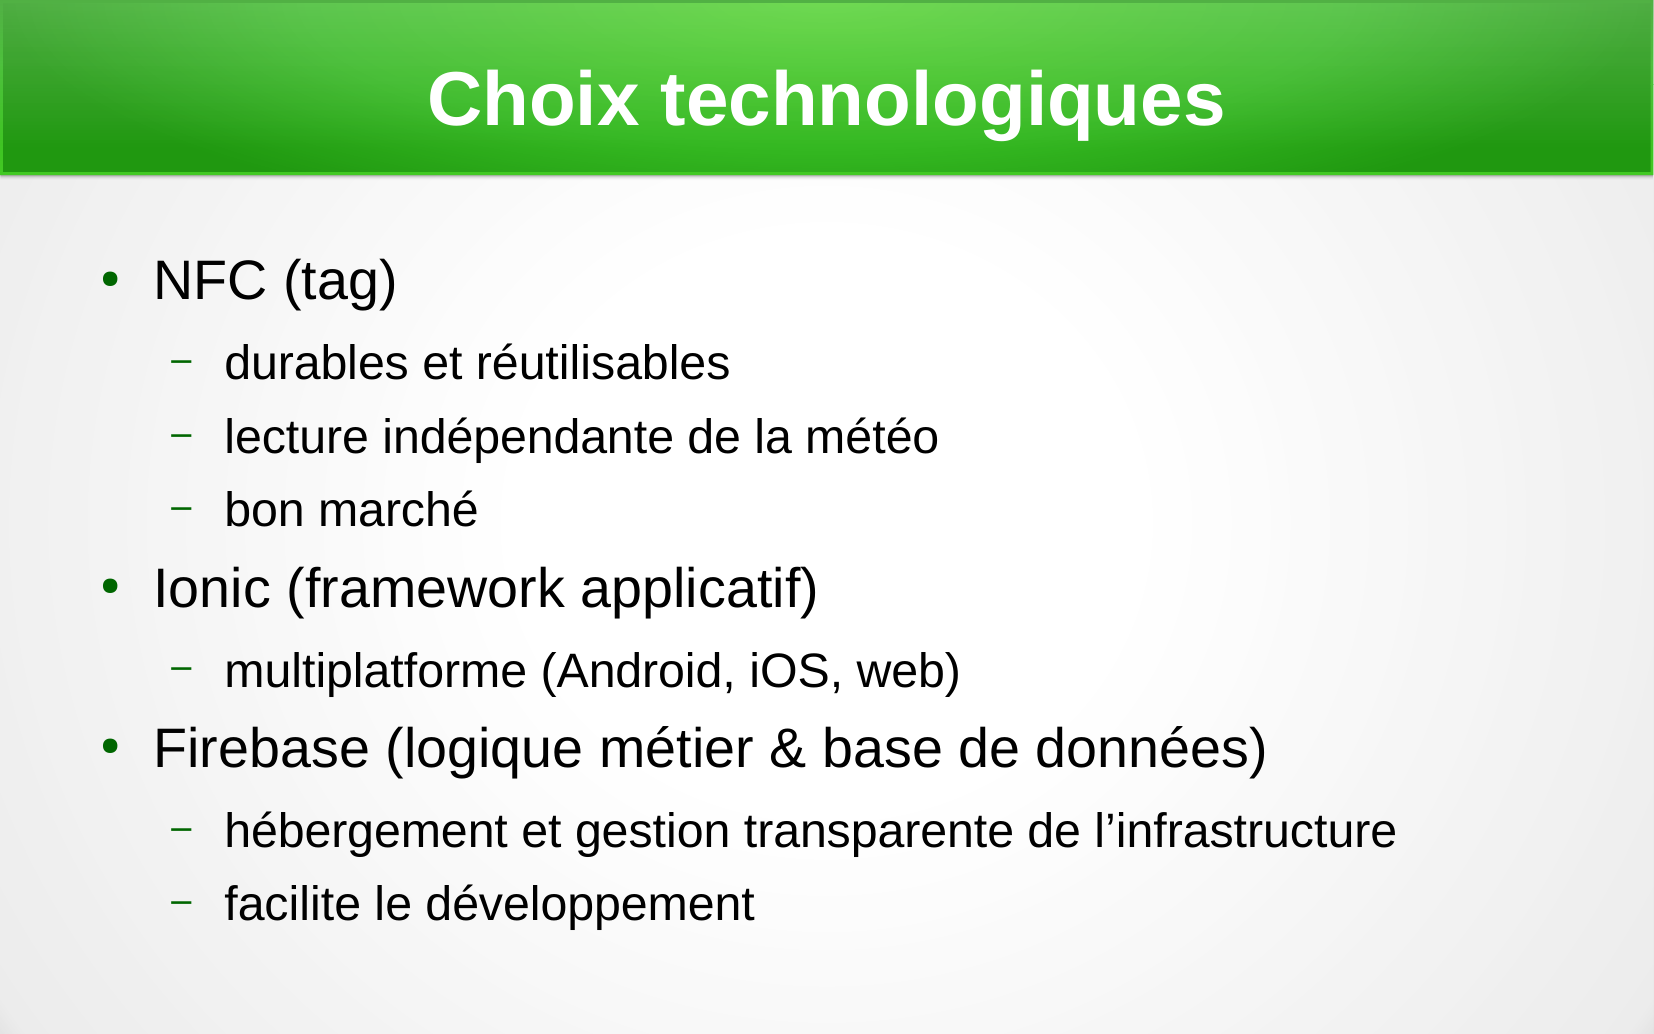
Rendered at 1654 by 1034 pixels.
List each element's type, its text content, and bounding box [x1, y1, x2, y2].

title Choix technologiques [82, 39, 1571, 158]
list NFC (tag) durables et réutilisables lecture indépendante de la météo bon marché Ionic (framework applicatif) multiplatforme (Android, iOS, web) Firebase (logique métier & base de données) hébergement et gestion transparente de l’infrastructure facilite le développement [82, 249, 1571, 946]
